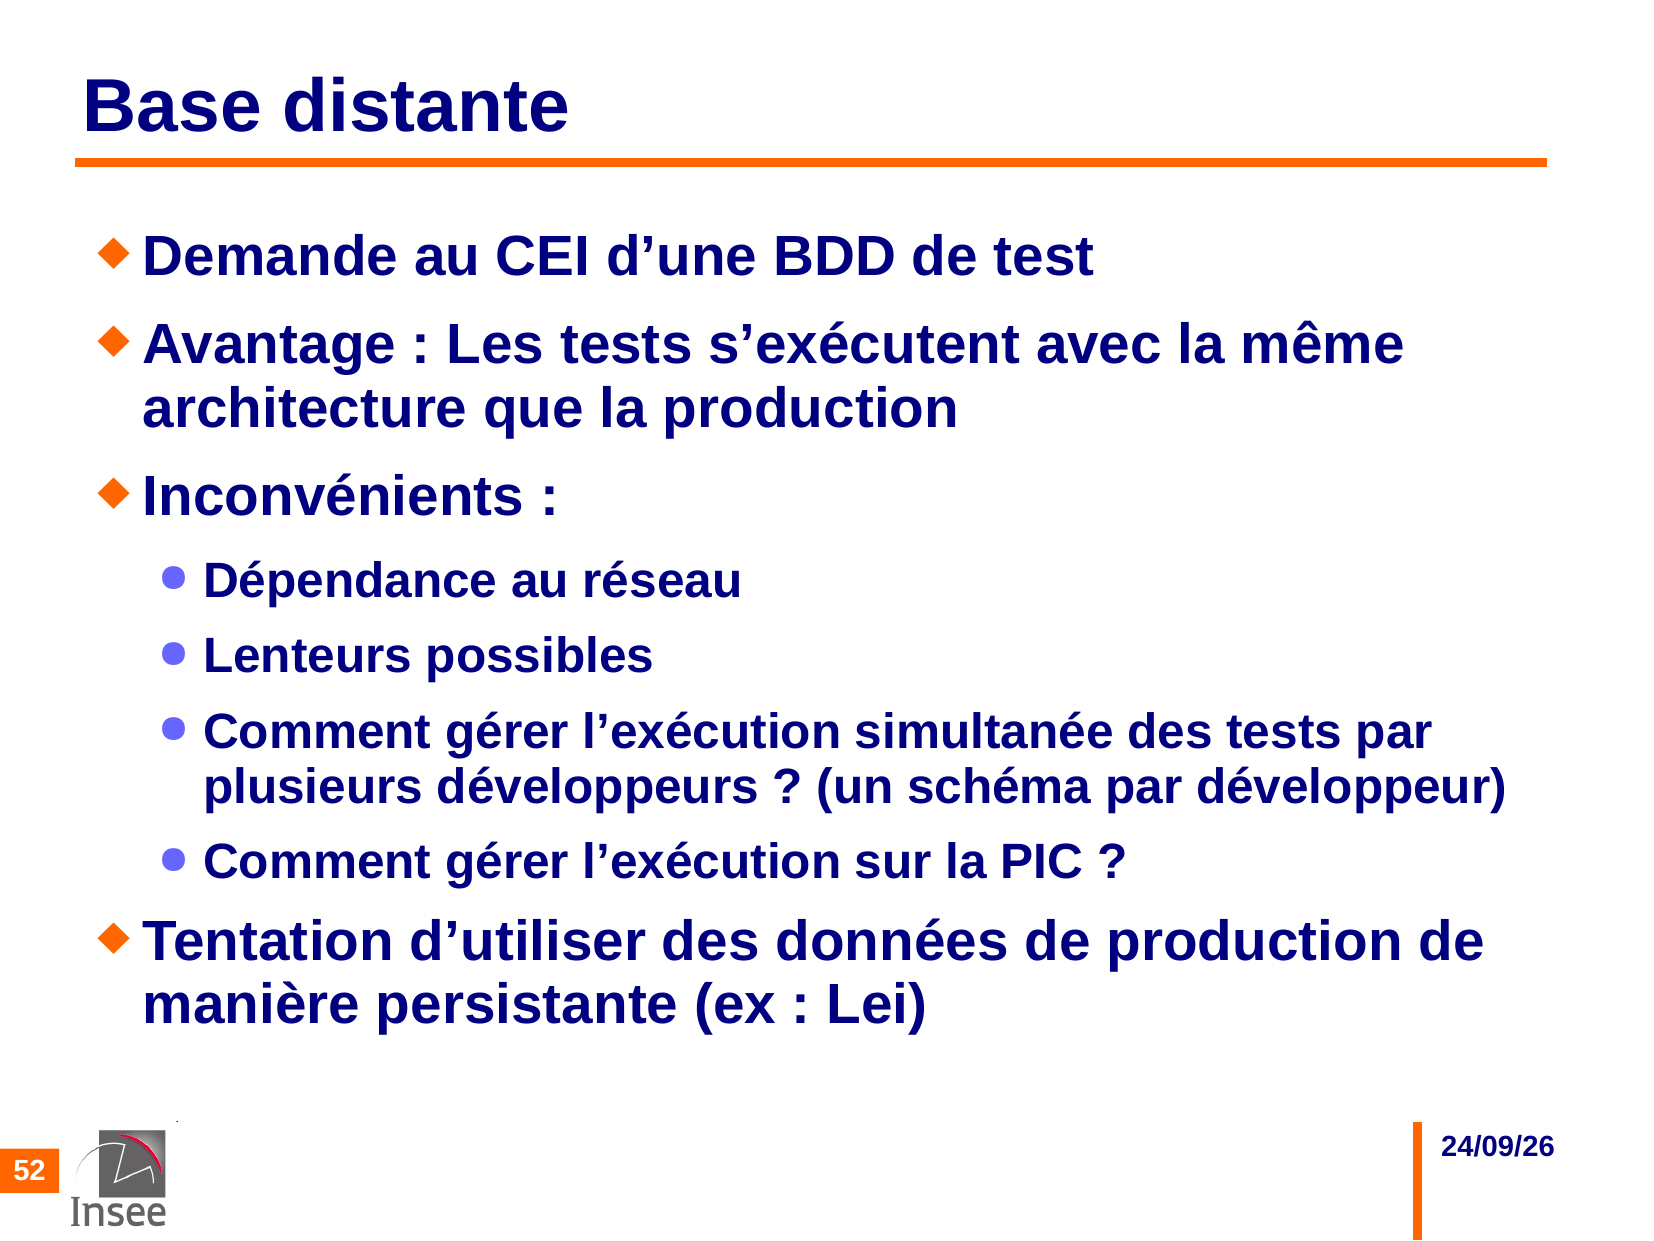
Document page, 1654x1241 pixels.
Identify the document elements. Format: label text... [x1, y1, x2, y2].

list Demande au CEI d’une BDD de test Avantage : Les tests s’exécutent avec la même architecture que la production Inconvénients : Dépendance au réseau Lenteurs possibles Comment gérer l’exécution simultanée des tests par plusieurs développeurs ? (un schéma par développeur) Comment gérer l’exécution sur la PIC ? Tentation d’utiliser des données de production de manière persistante (ex : Lei) [82, 224, 1571, 1051]
picture [62, 1121, 178, 1241]
title Base distante [82, 49, 1619, 163]
